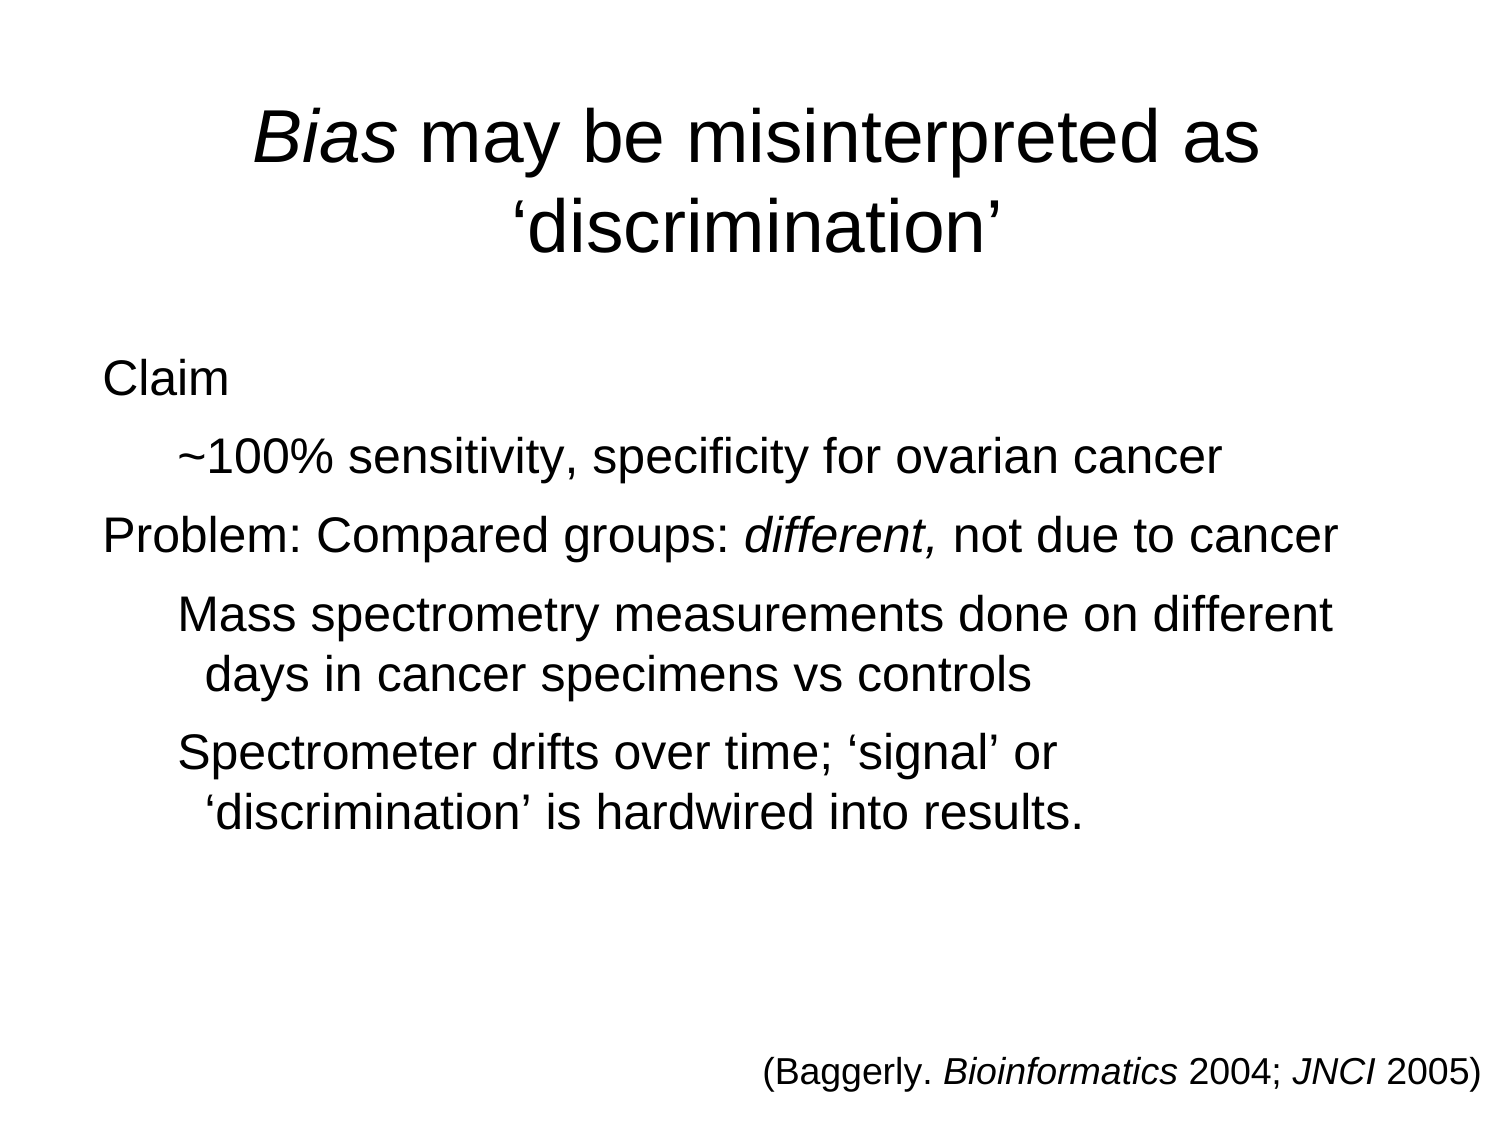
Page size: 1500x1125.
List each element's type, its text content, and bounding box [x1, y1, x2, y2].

title Bias may be misinterpreted as ‘discrimination’ [176, 77, 1339, 278]
text_box Claim ~100% sensitivity, specificity for ovarian cancer Problem: Compared groups: different, not due to cancer Mass spectrometry measurements done on different days in cancer specimens vs controls Spectrometer drifts over time; ‘signal’ or ‘discrimination’ is hardwired into results. [87, 337, 1401, 1026]
text_box (Baggerly. Bioinformatics 2004; JNCI 2005) [747, 1039, 1497, 1100]
